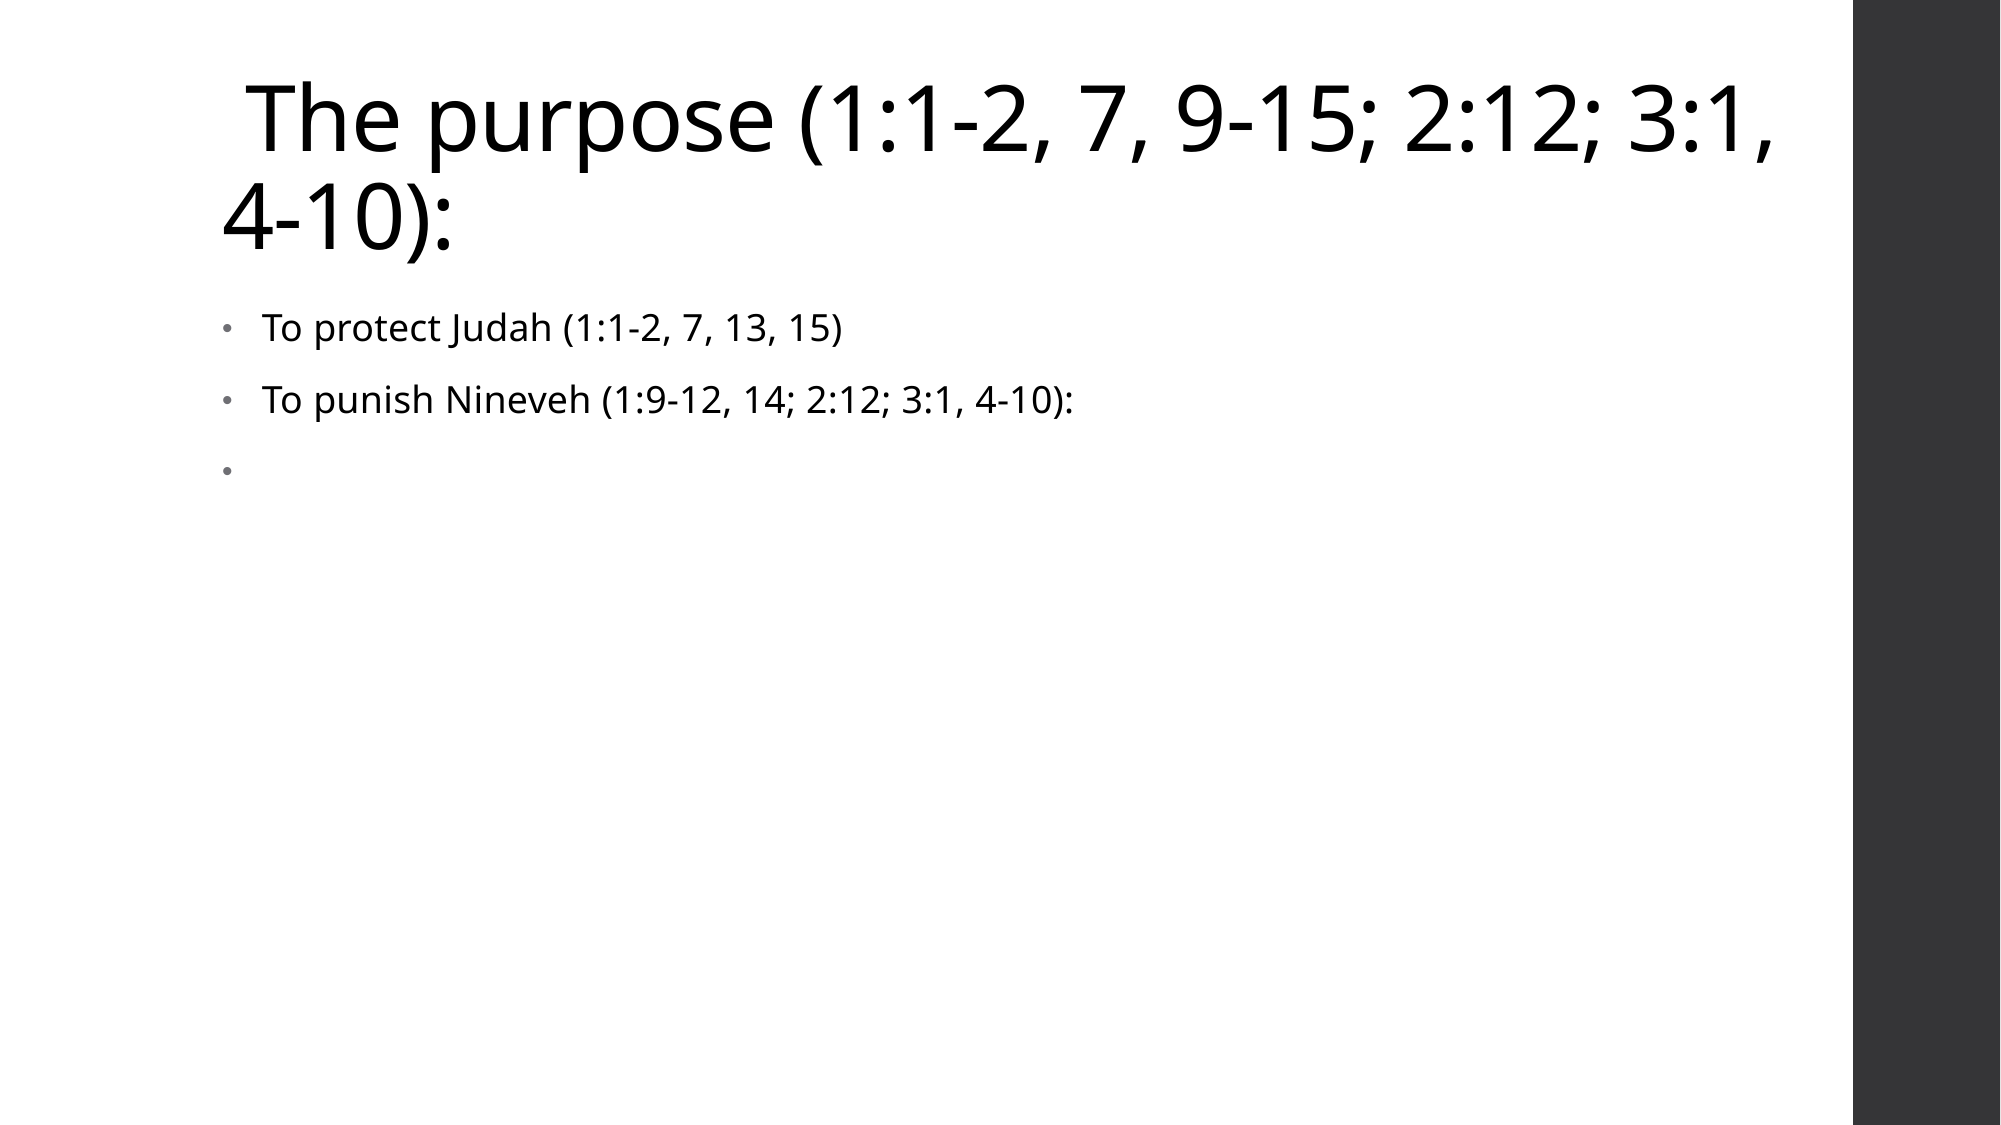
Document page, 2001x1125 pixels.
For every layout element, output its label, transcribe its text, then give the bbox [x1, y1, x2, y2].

title The purpose (1:1-2, 7, 9-15; 2:12; 3:1, 4-10): [206, 60, 1797, 278]
list To protect Judah (1:1-2, 7, 13, 15) To punish Nineveh (1:9-12, 14; 2:12; 3:1, 4-10): [206, 299, 1617, 1014]
